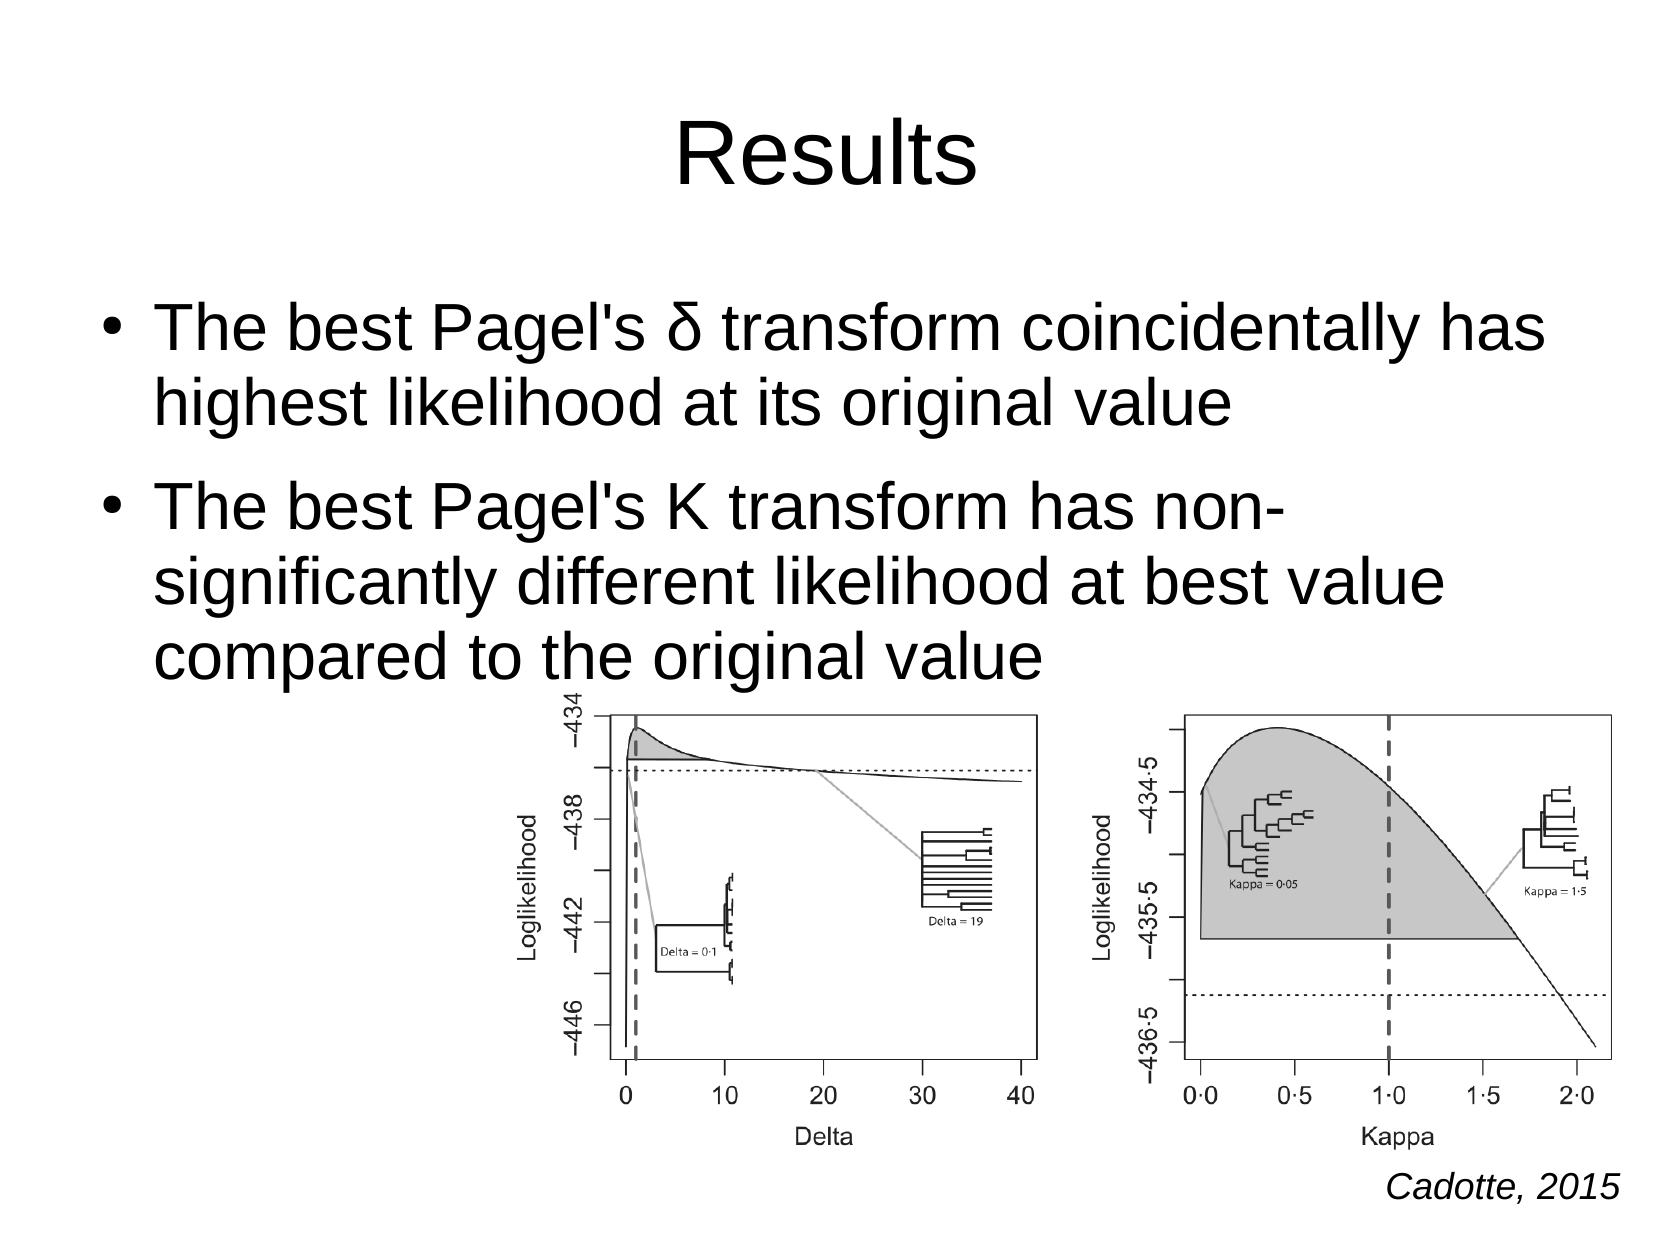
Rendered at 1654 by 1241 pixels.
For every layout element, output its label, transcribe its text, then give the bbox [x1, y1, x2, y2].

picture [516, 692, 1612, 1150]
title Results [82, 49, 1571, 257]
text_box Cadotte, 2015 [1370, 1158, 1636, 1216]
list The best Pagel's δ transform coincidentally has highest likelihood at its original value The best Pagel's K transform has non-significantly different likelihood at best value compared to the original value [82, 290, 1571, 1010]
